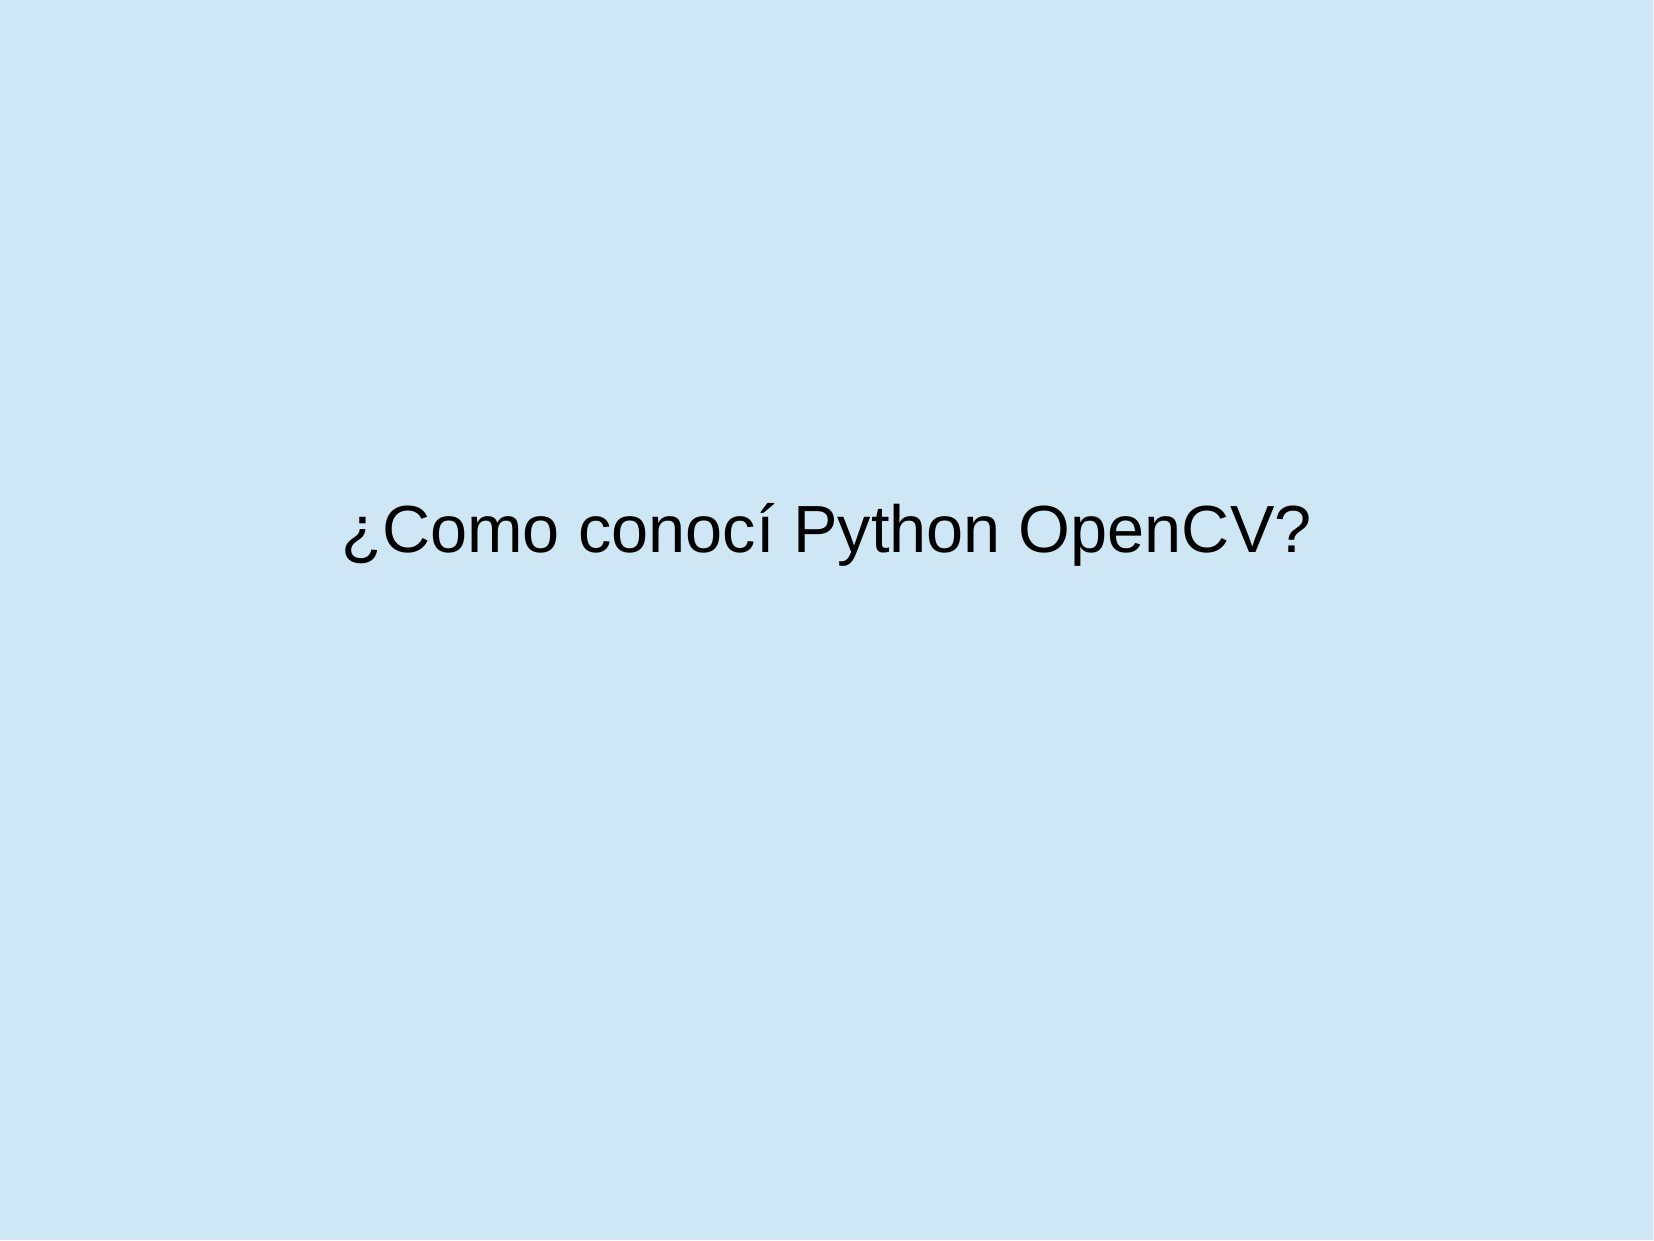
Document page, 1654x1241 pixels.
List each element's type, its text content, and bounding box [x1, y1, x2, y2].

subtitle ¿Como conocí Python OpenCV? [82, 49, 1571, 1010]
